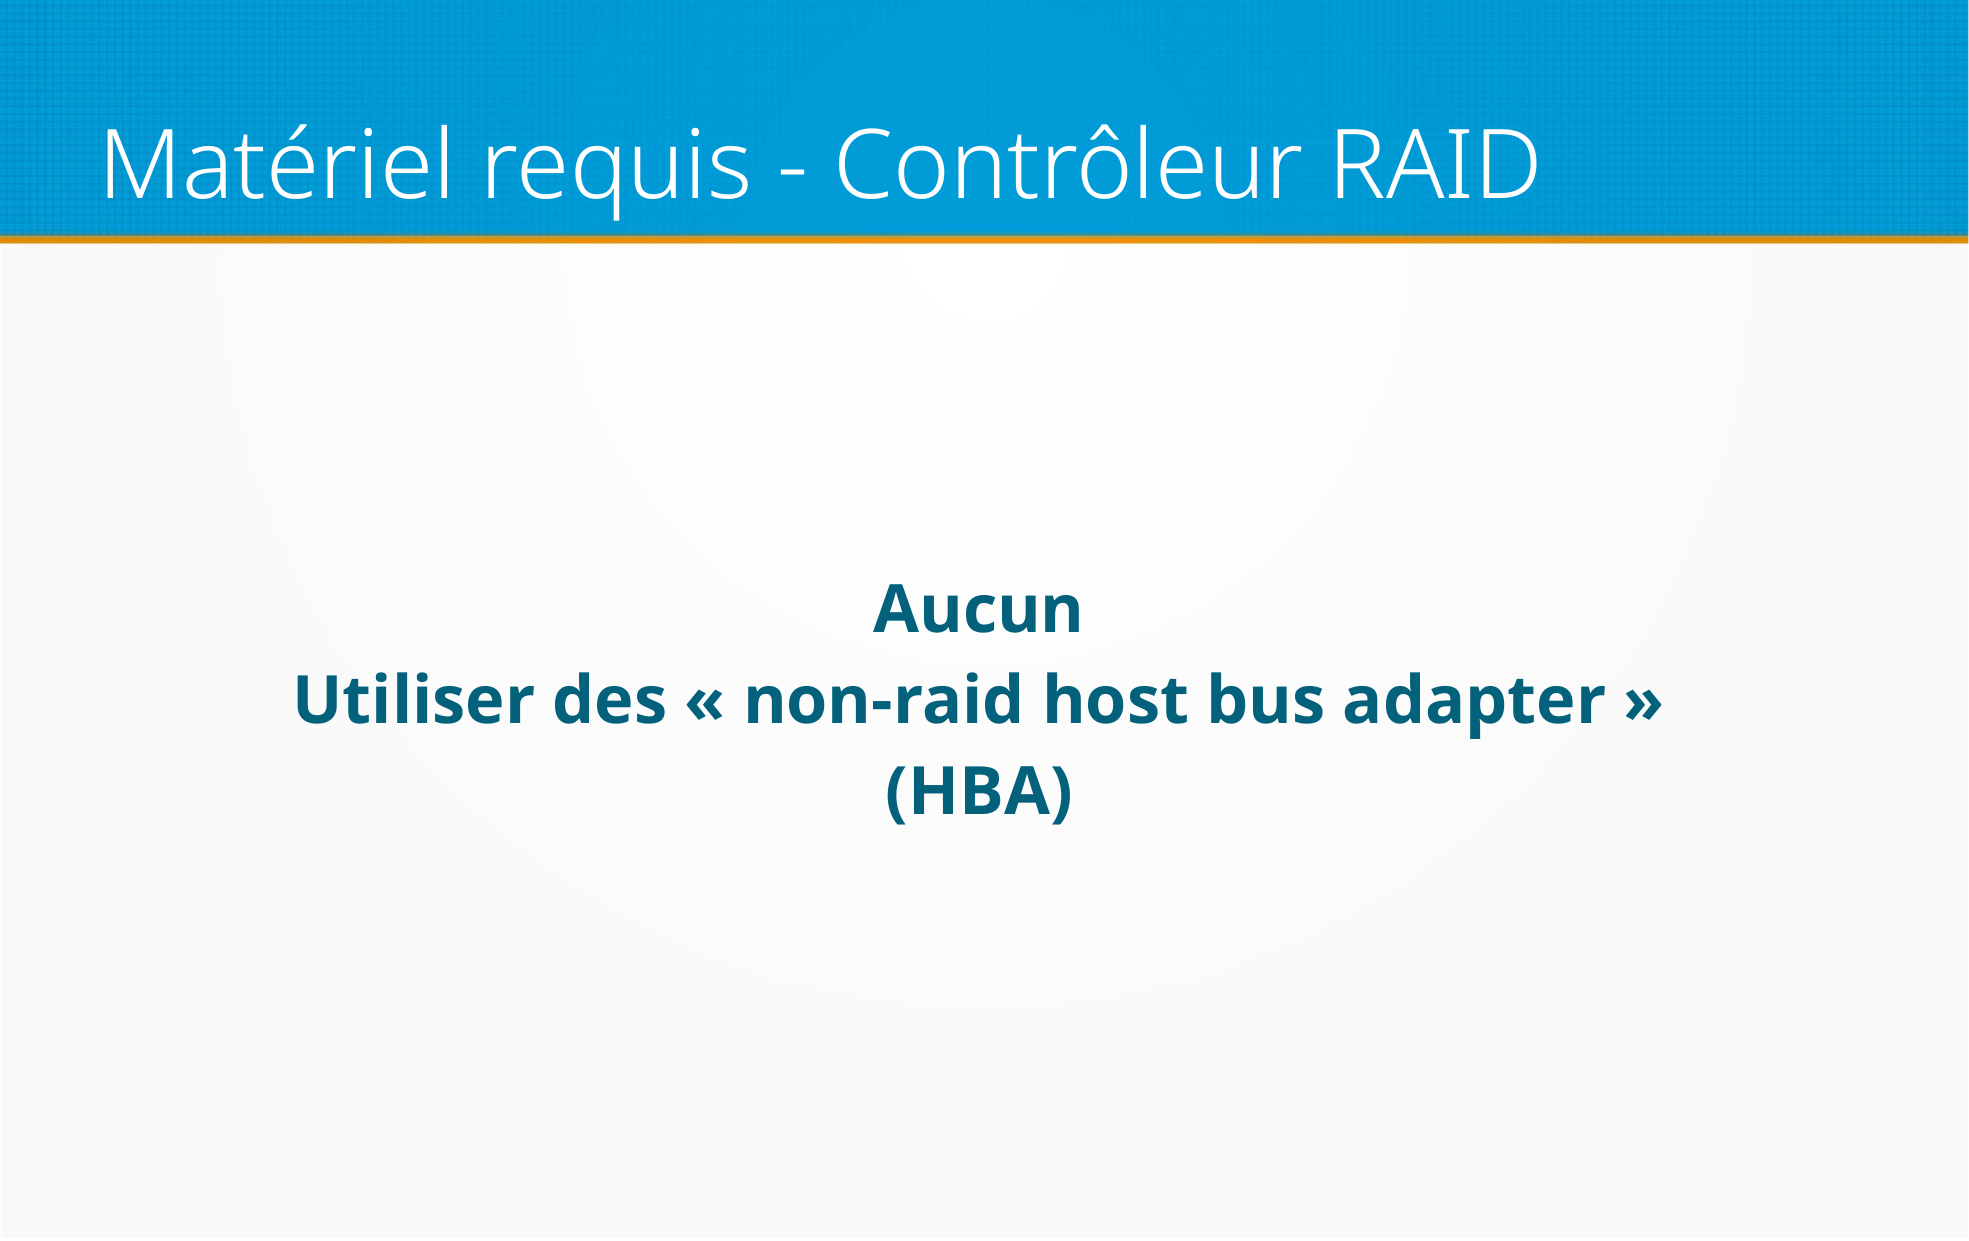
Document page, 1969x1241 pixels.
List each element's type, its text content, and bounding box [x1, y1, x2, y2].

picture [0, 233, 1969, 1241]
title Matériel requis - Contrôleur RAID [98, 19, 1870, 227]
subtitle Aucun Utiliser des « non-raid host bus adapter » (HBA) [98, 315, 1861, 1081]
